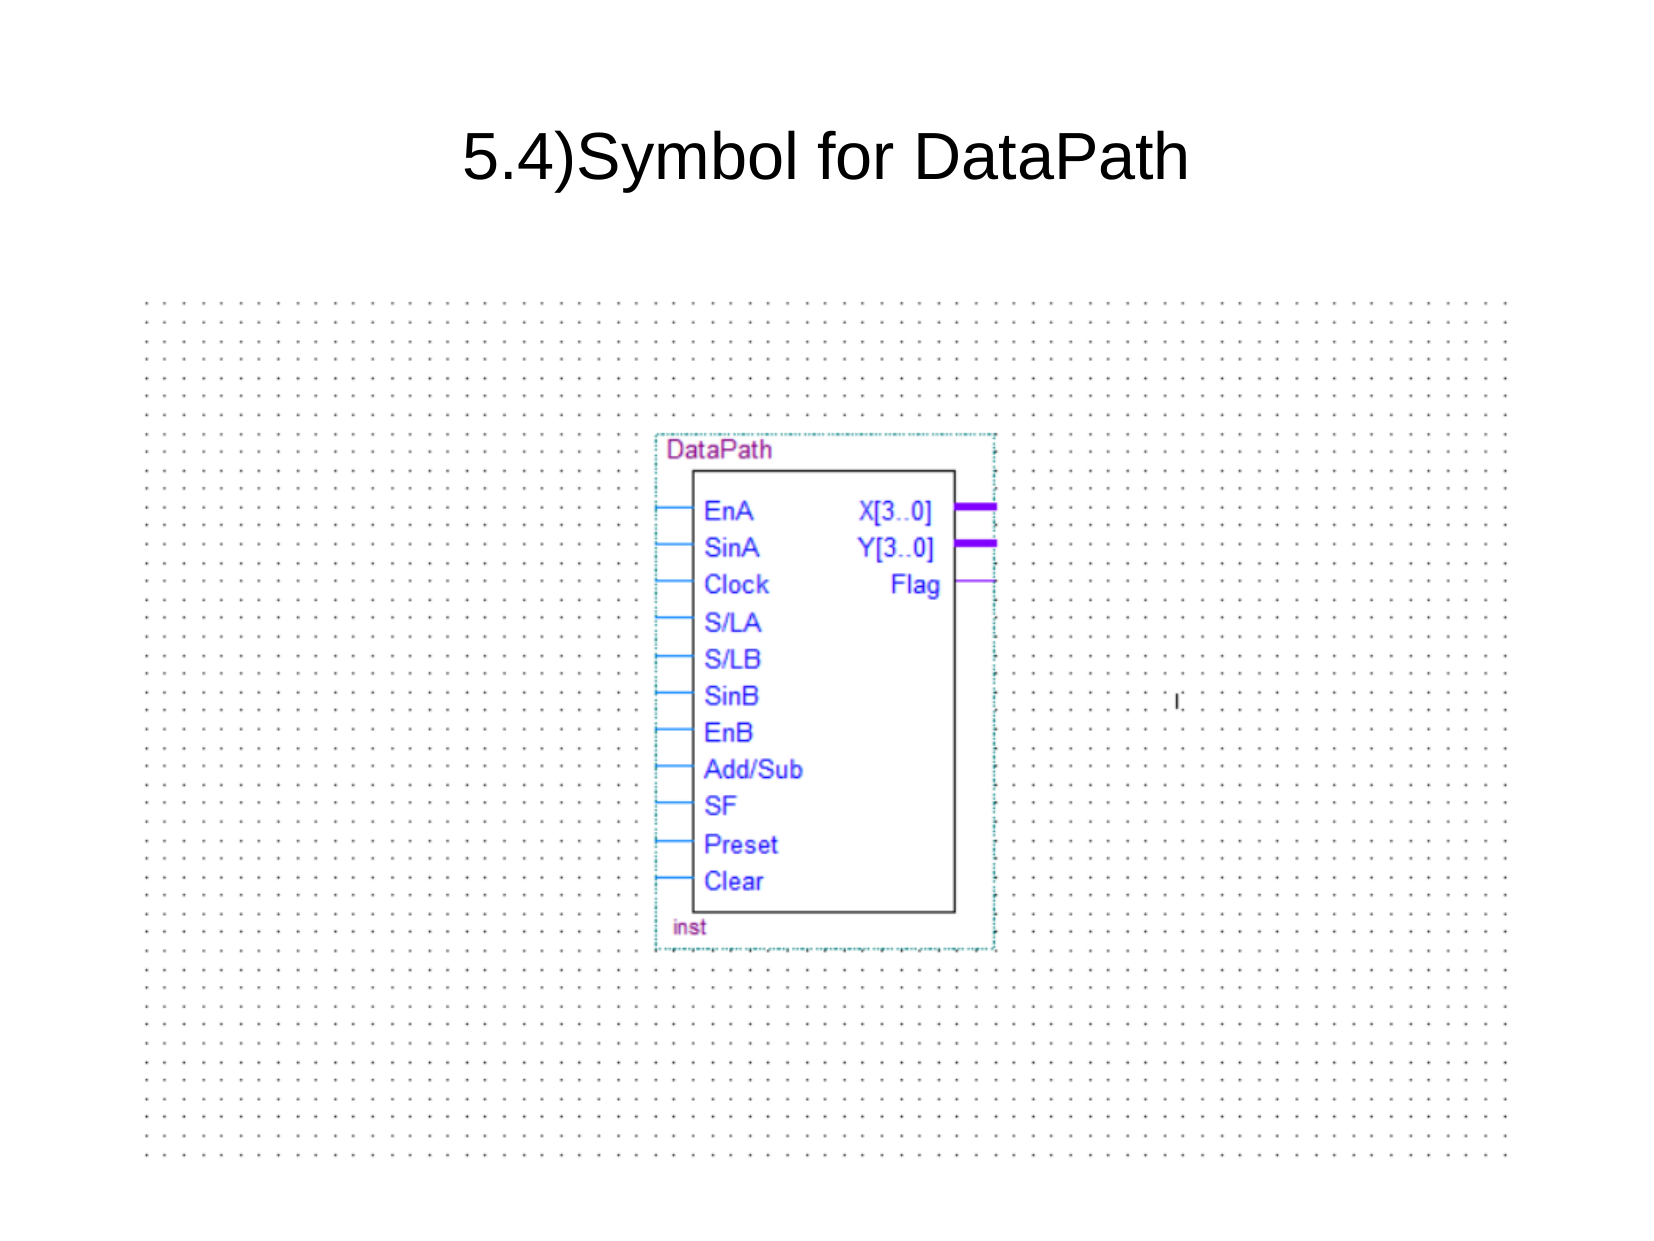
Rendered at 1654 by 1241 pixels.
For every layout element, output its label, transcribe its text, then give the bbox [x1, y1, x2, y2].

picture [135, 290, 1516, 1171]
title 5.4)Symbol for DataPath [82, 49, 1571, 257]
